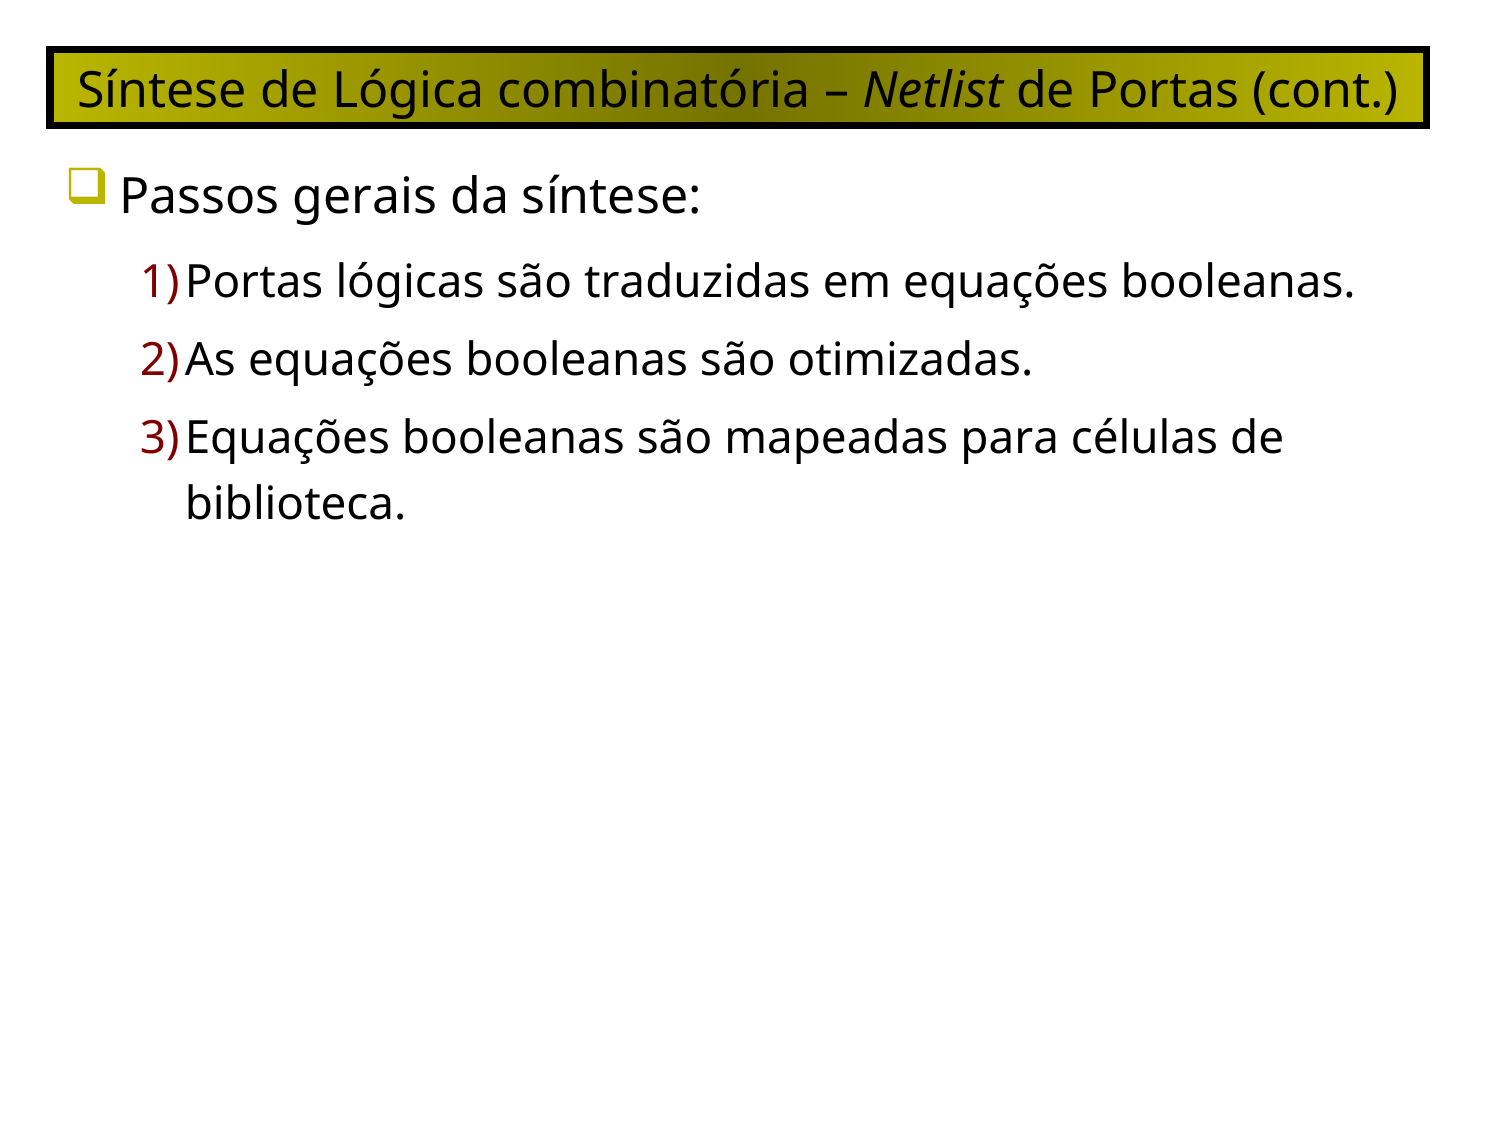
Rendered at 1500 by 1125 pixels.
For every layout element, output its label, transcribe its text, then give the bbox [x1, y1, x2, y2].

title Síntese de Lógica combinatória – Netlist de Portas (cont.)‏ [49, 49, 1427, 124]
list Passos gerais da síntese: Portas lógicas são traduzidas em equações booleanas. As equações booleanas são otimizadas. Equações booleanas são mapeadas para células de biblioteca. [49, 124, 1427, 1035]
